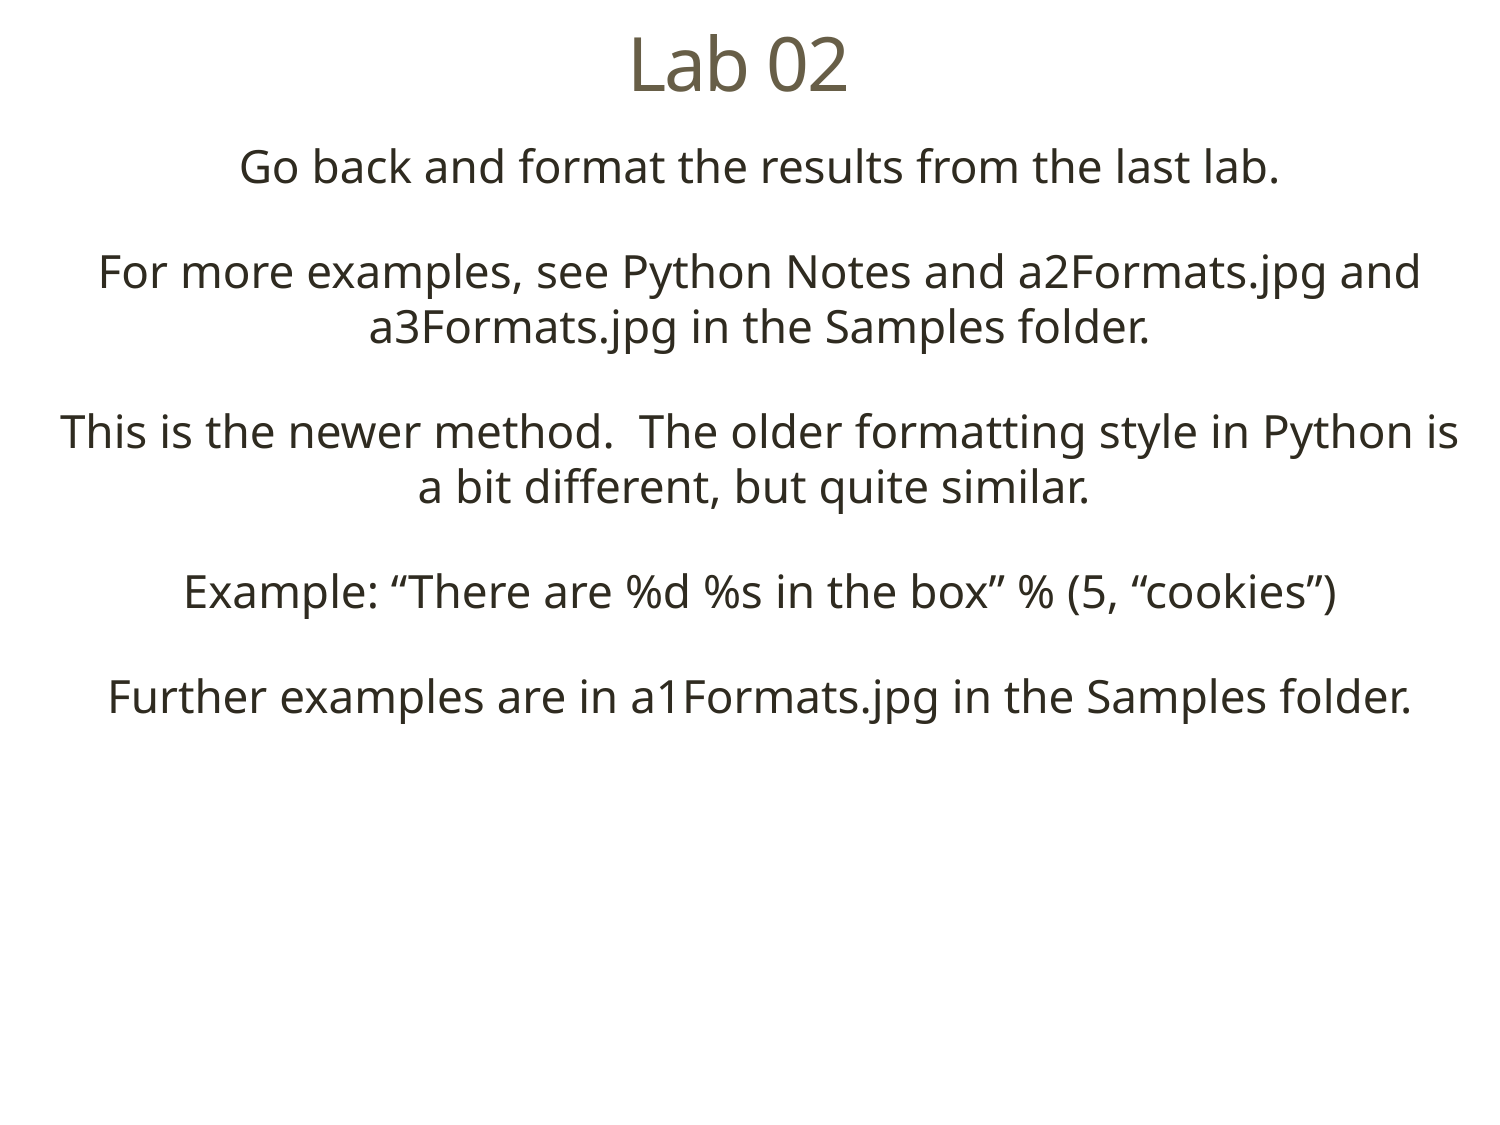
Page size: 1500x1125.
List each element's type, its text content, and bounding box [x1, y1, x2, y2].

list Go back and format the results from the last lab. For more examples, see Python Notes and a2Formats.jpg and a3Formats.jpg in the Samples folder. This is the newer method. The older formatting style in Python is a bit different, but quite similar. Example: “There are %d %s in the box” % (5, “cookies”) Further examples are in a1Formats.jpg in the Samples folder. [2, 130, 1480, 1094]
title Lab 02 [18, 0, 1460, 125]
